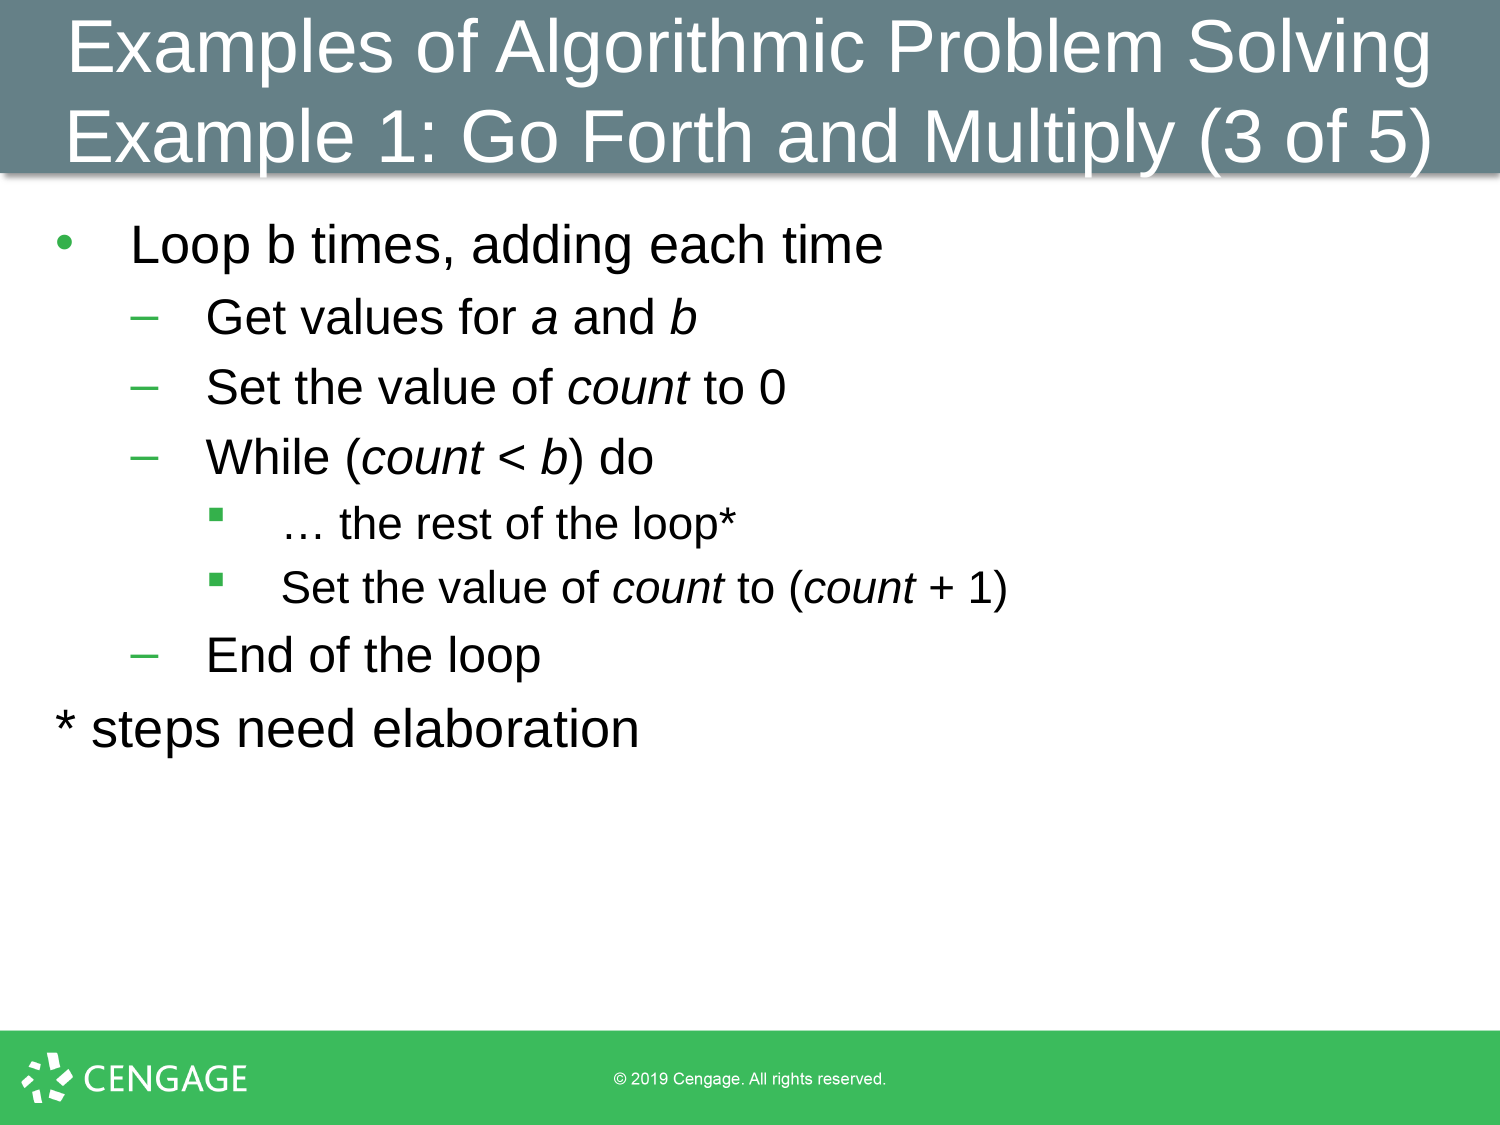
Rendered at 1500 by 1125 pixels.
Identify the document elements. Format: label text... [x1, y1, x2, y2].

picture [0, 174, 1500, 1125]
title Examples of Algorithmic Problem Solving Example 1: Go Forth and Multiply (3 of 5) [0, 0, 1500, 174]
list Loop b times, adding each time Get values for a and b Set the value of count to 0 While (count < b) do … the rest of the loop* Set the value of count to (count + 1) End of the loop * steps need elaboration [40, 201, 1460, 1005]
